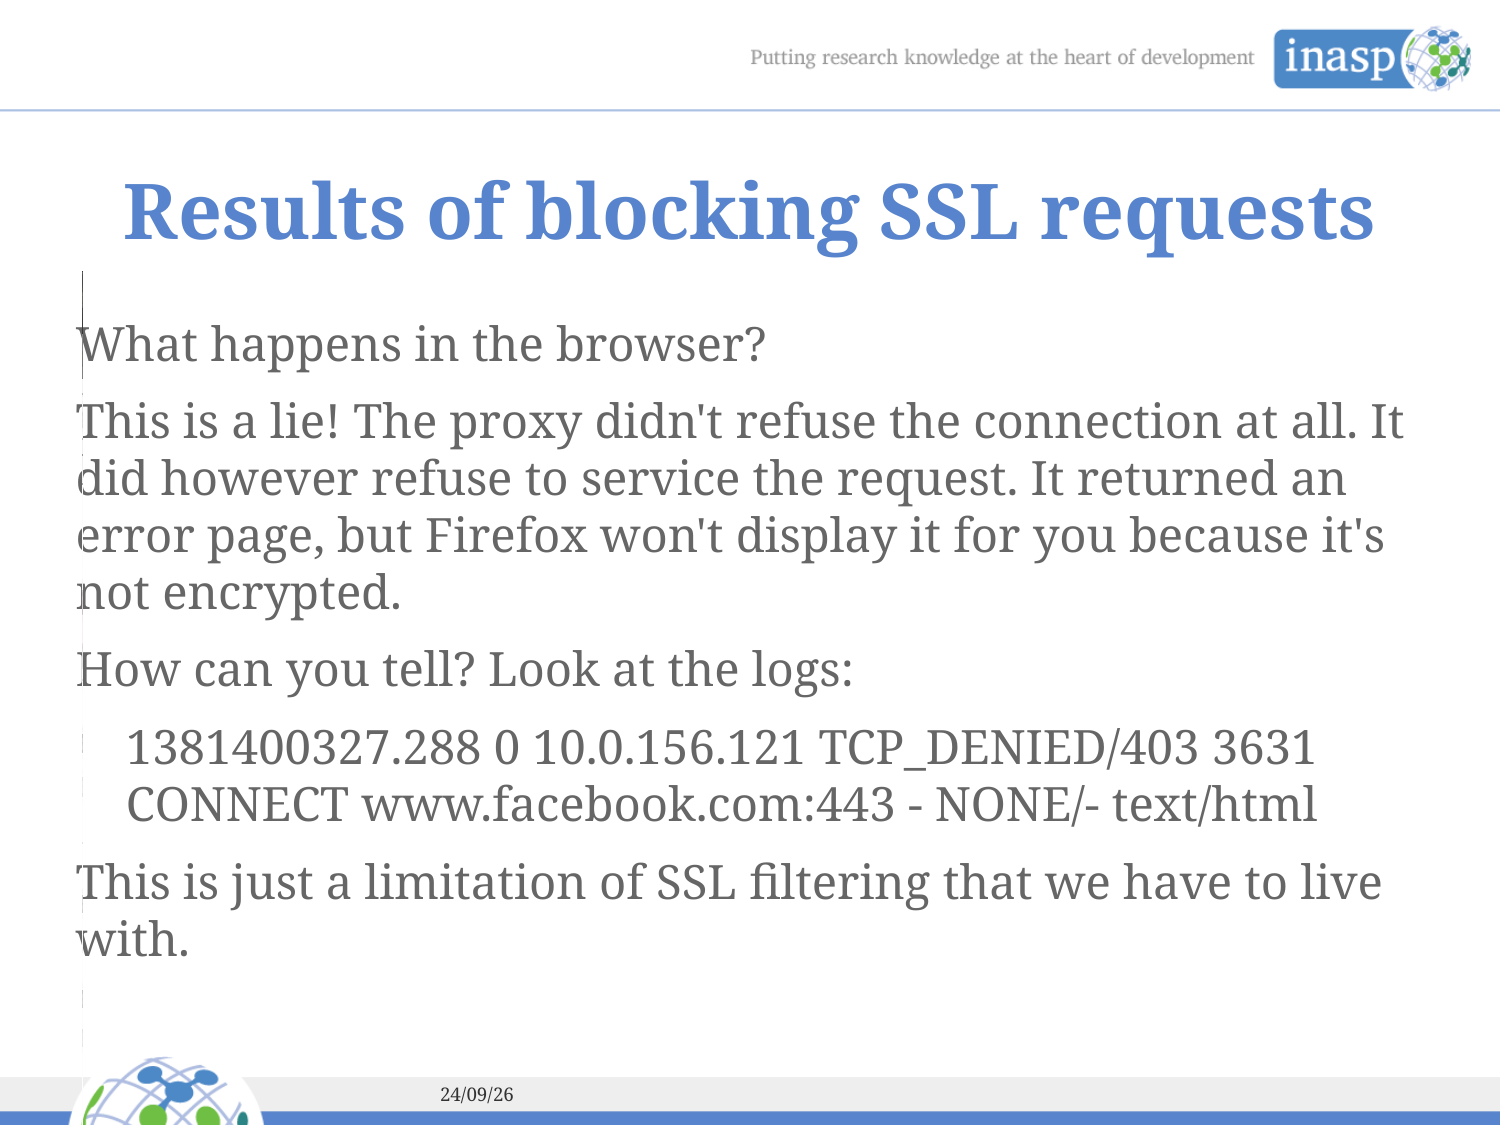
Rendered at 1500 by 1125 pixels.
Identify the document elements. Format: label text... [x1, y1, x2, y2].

list What happens in the browser? This is a lie! The proxy didn't refuse the connection at all. It did however refuse to service the request. It returned an error page, but Firefox won't display it for you because it's not encrypted. How can you tell? Look at the logs: 1381400327.288 0 10.0.156.121 TCP_DENIED/403 3631 CONNECT www.facebook.com:443 - NONE/- text/html This is just a limitation of SSL filtering that we have to live with. [83, 313, 1426, 967]
title Results of blocking SSL requests [75, 129, 1426, 313]
picture [0, 0, 1500, 1125]
